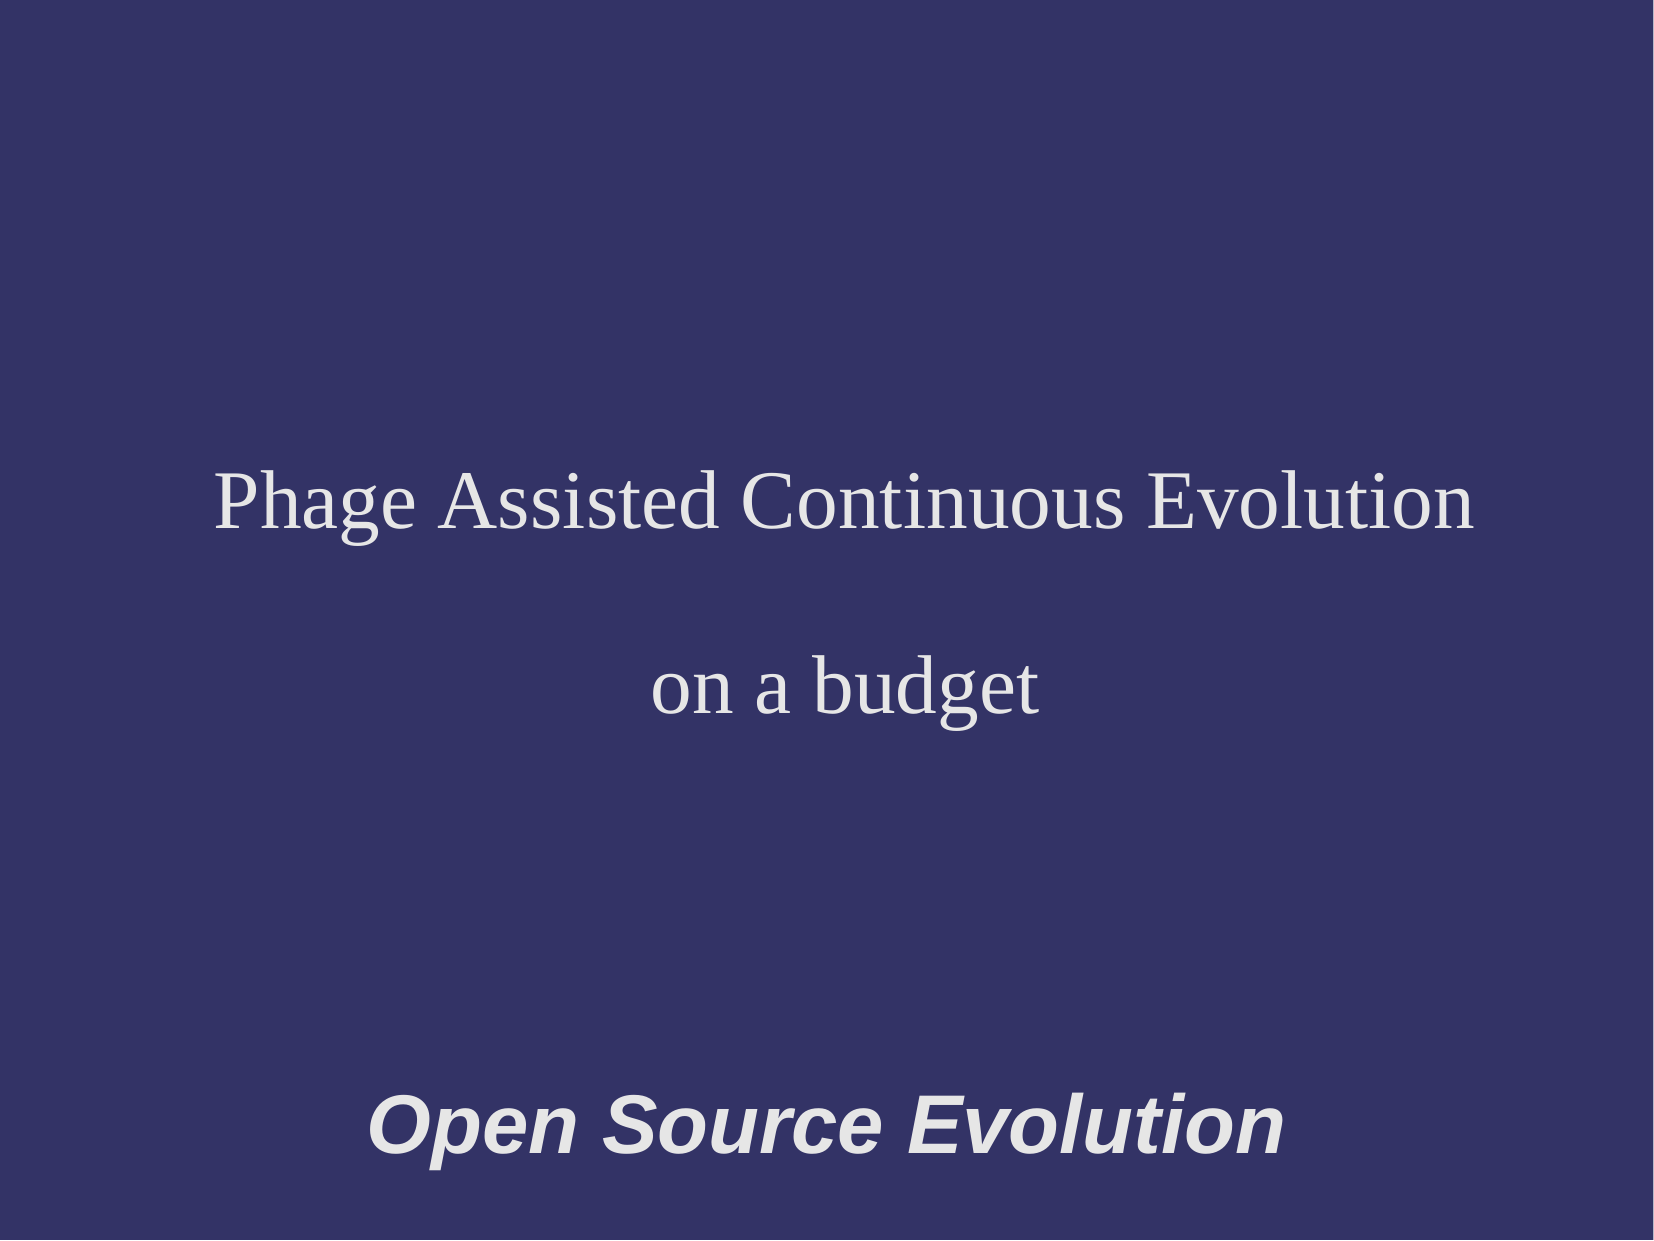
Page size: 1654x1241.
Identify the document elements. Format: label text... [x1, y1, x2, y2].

subtitle Phage Assisted Continuous Evolution on a budget [150, 156, 1541, 938]
title Open Source Evolution [82, 1021, 1571, 1229]
